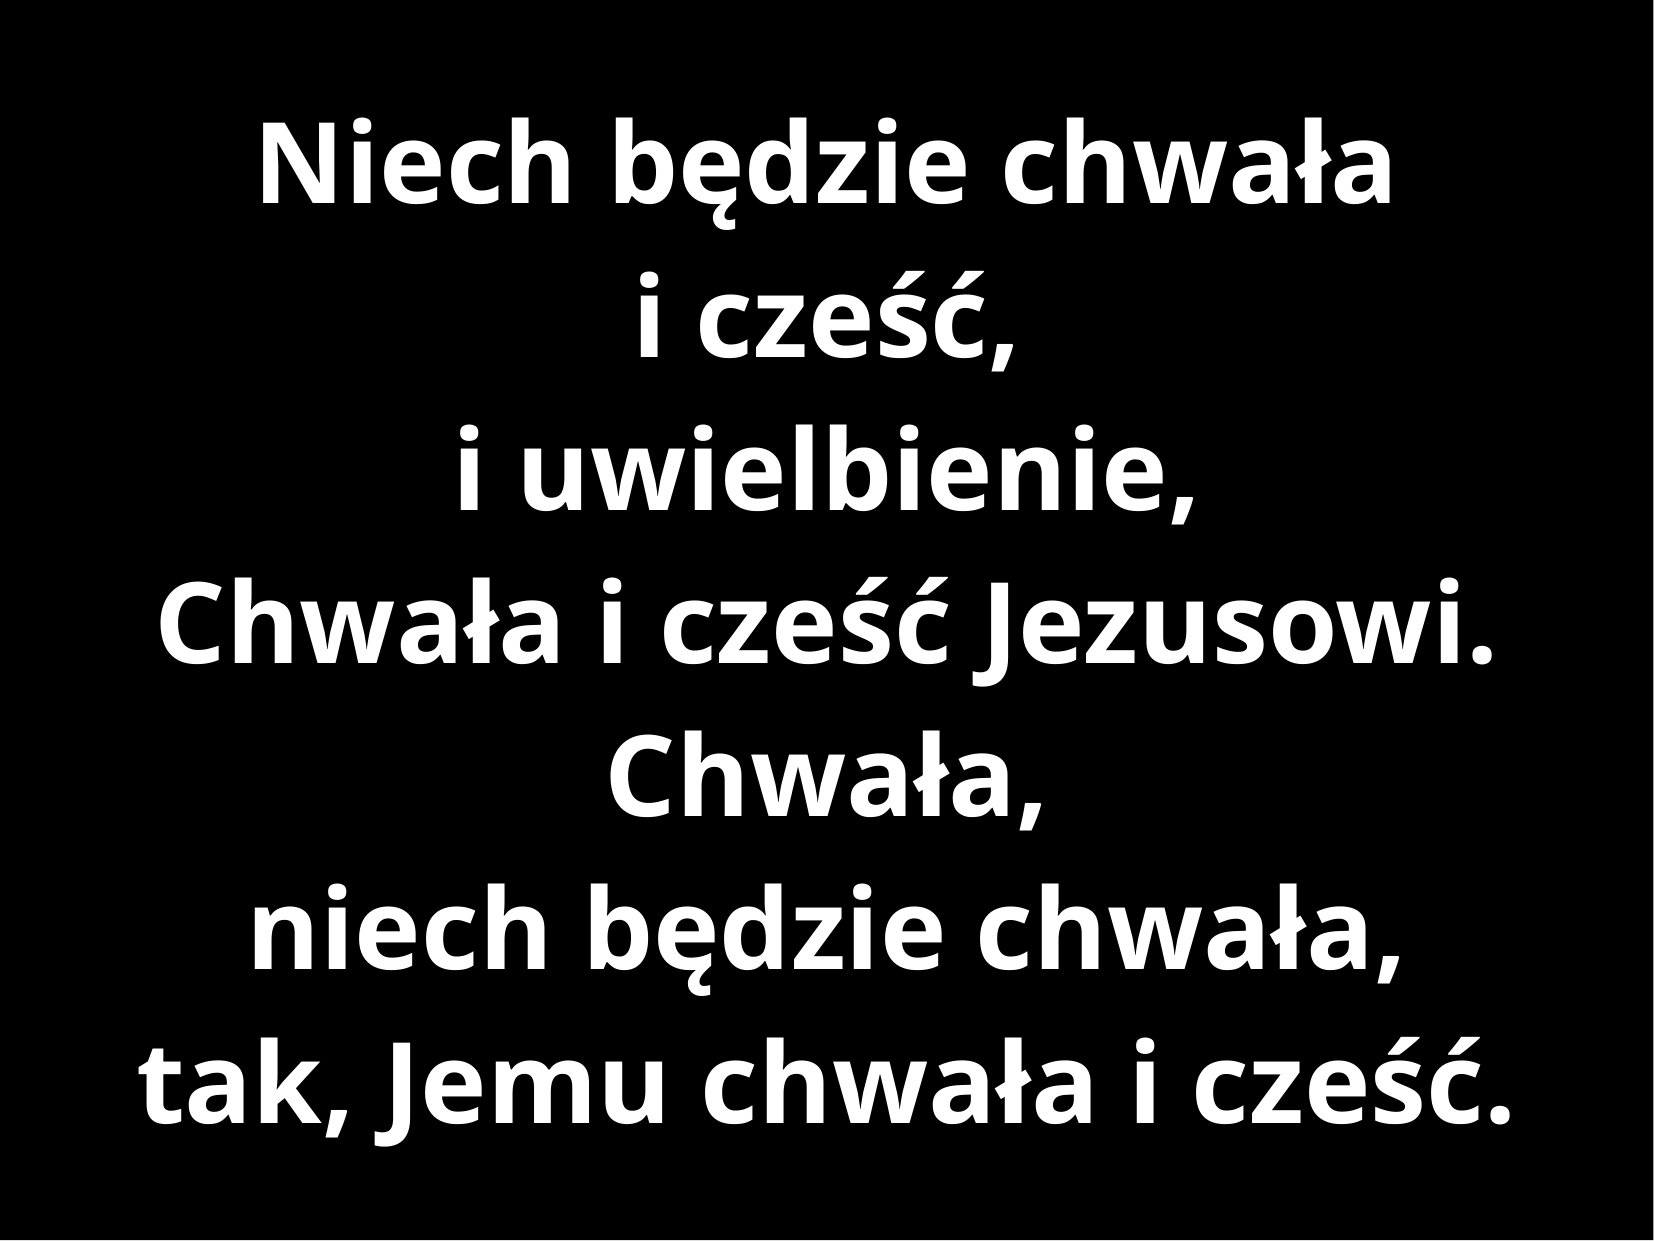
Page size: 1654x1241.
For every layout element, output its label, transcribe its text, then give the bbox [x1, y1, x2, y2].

title Niech będzie chwała i cześć, i uwielbienie, Chwała i cześć Jezusowi. Chwała, niech będzie chwała, tak, Jemu chwała i cześć. [0, 0, 1654, 1241]
